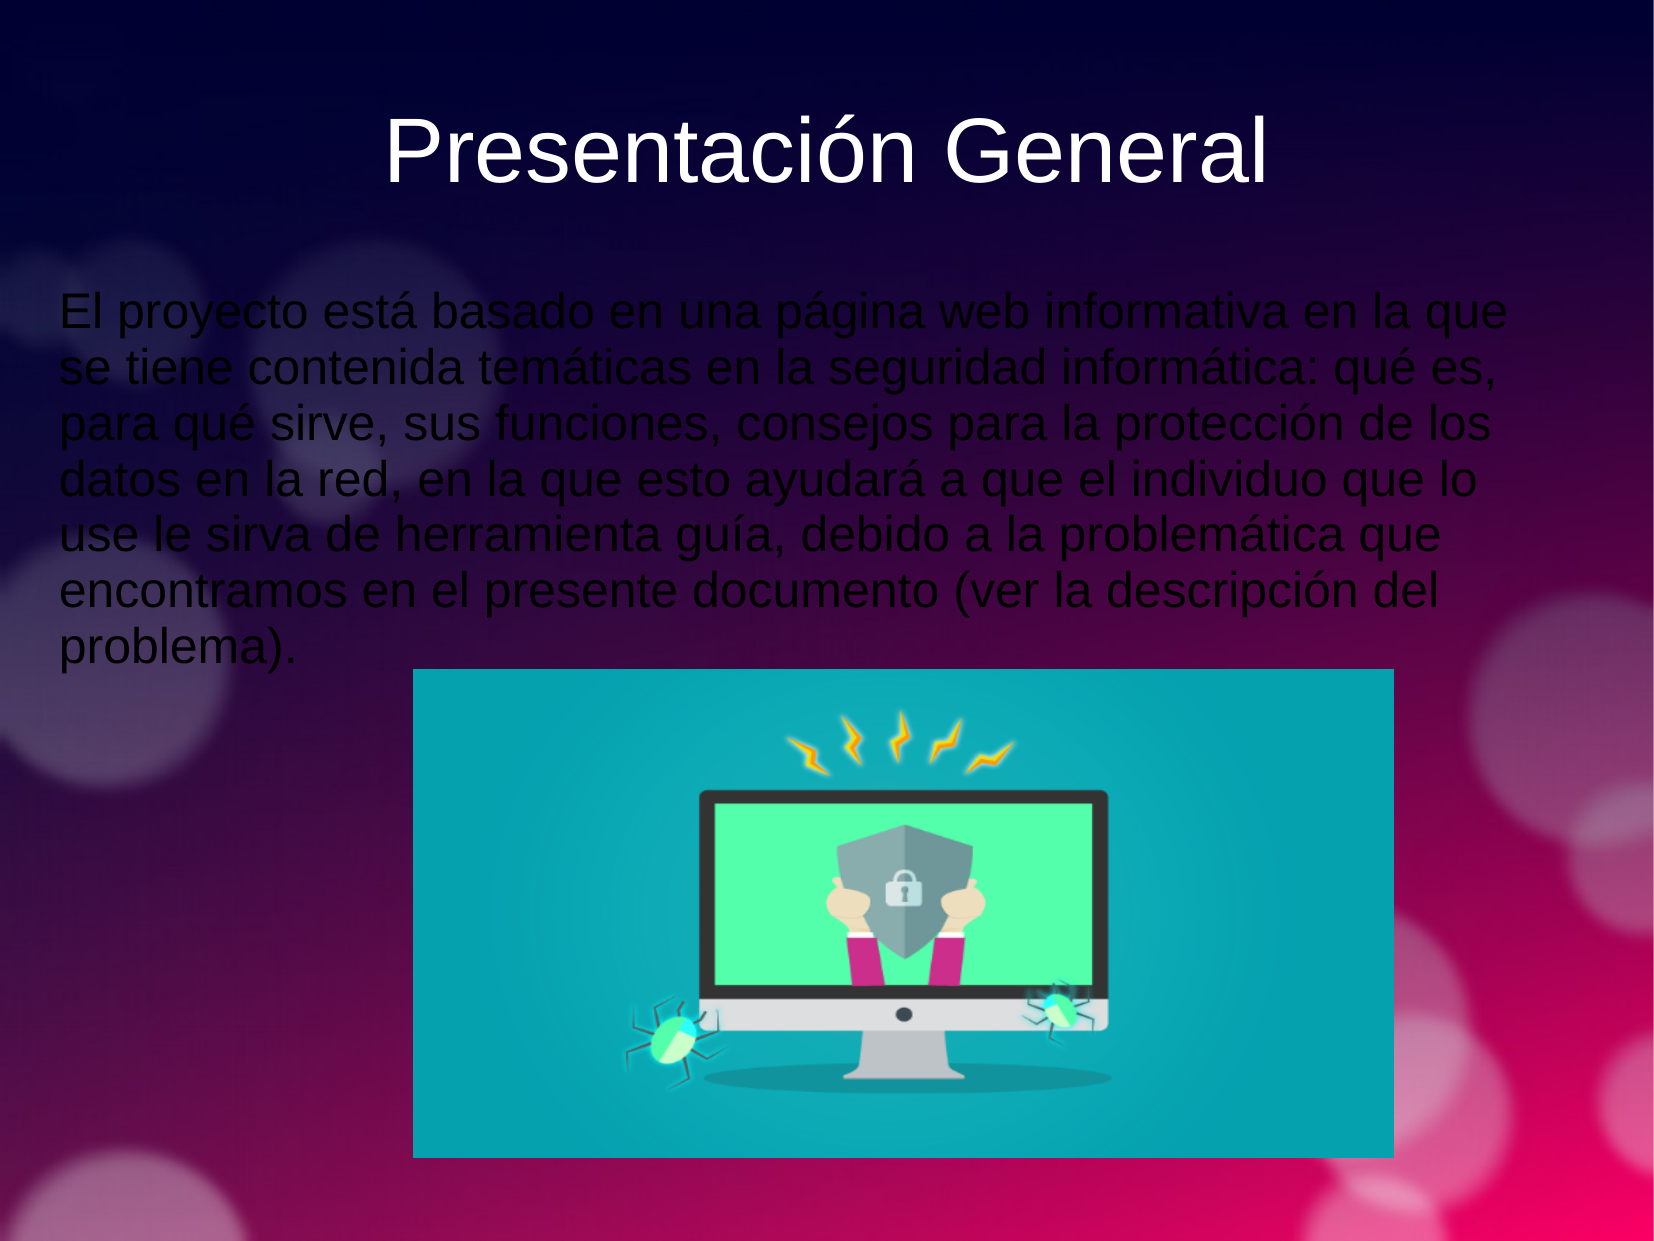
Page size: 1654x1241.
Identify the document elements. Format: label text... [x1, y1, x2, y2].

picture [0, 0, 1654, 1241]
title Presentación General [82, 47, 1571, 255]
list El proyecto está basado en una página web informativa en la que se tiene contenida temáticas en la seguridad informática: qué es, para qué sirve, sus funciones, consejos para la protección de los datos en la red, en la que esto ayudará a que el individuo que lo use le sirva de herramienta guía, debido a la problemática que encontramos en el presente documento (ver la descripción del problema). [59, 283, 1548, 1051]
